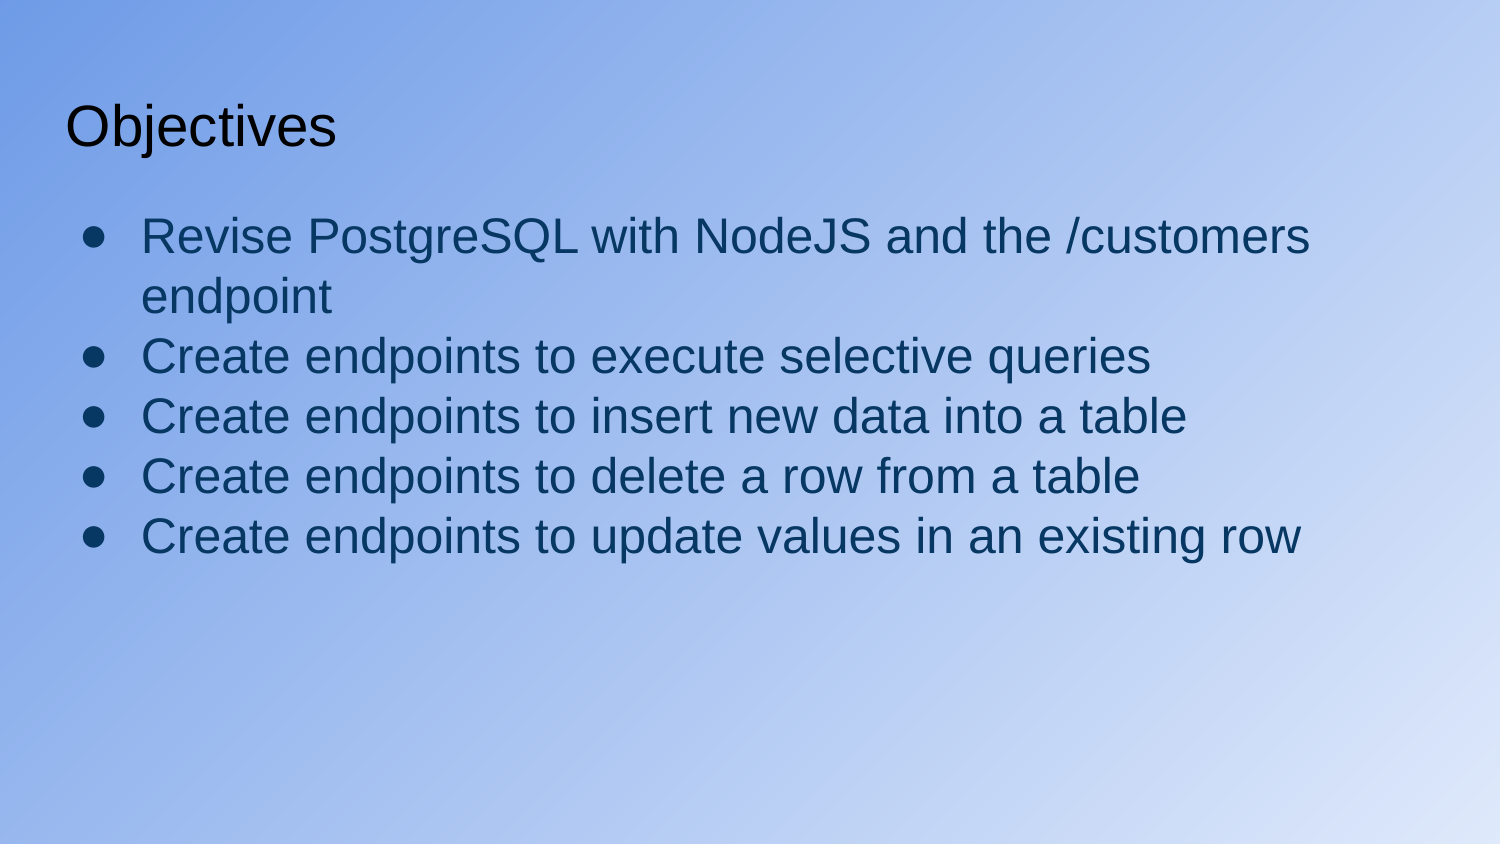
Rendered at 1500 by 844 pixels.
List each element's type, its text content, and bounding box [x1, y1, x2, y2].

text_box Revise PostgreSQL with NodeJS and the /customers endpoint Create endpoints to execute selective queries Create endpoints to insert new data into a table Create endpoints to delete a row from a table Create endpoints to update values in an existing row [51, 189, 1449, 750]
text_box Objectives [51, 72, 1449, 167]
